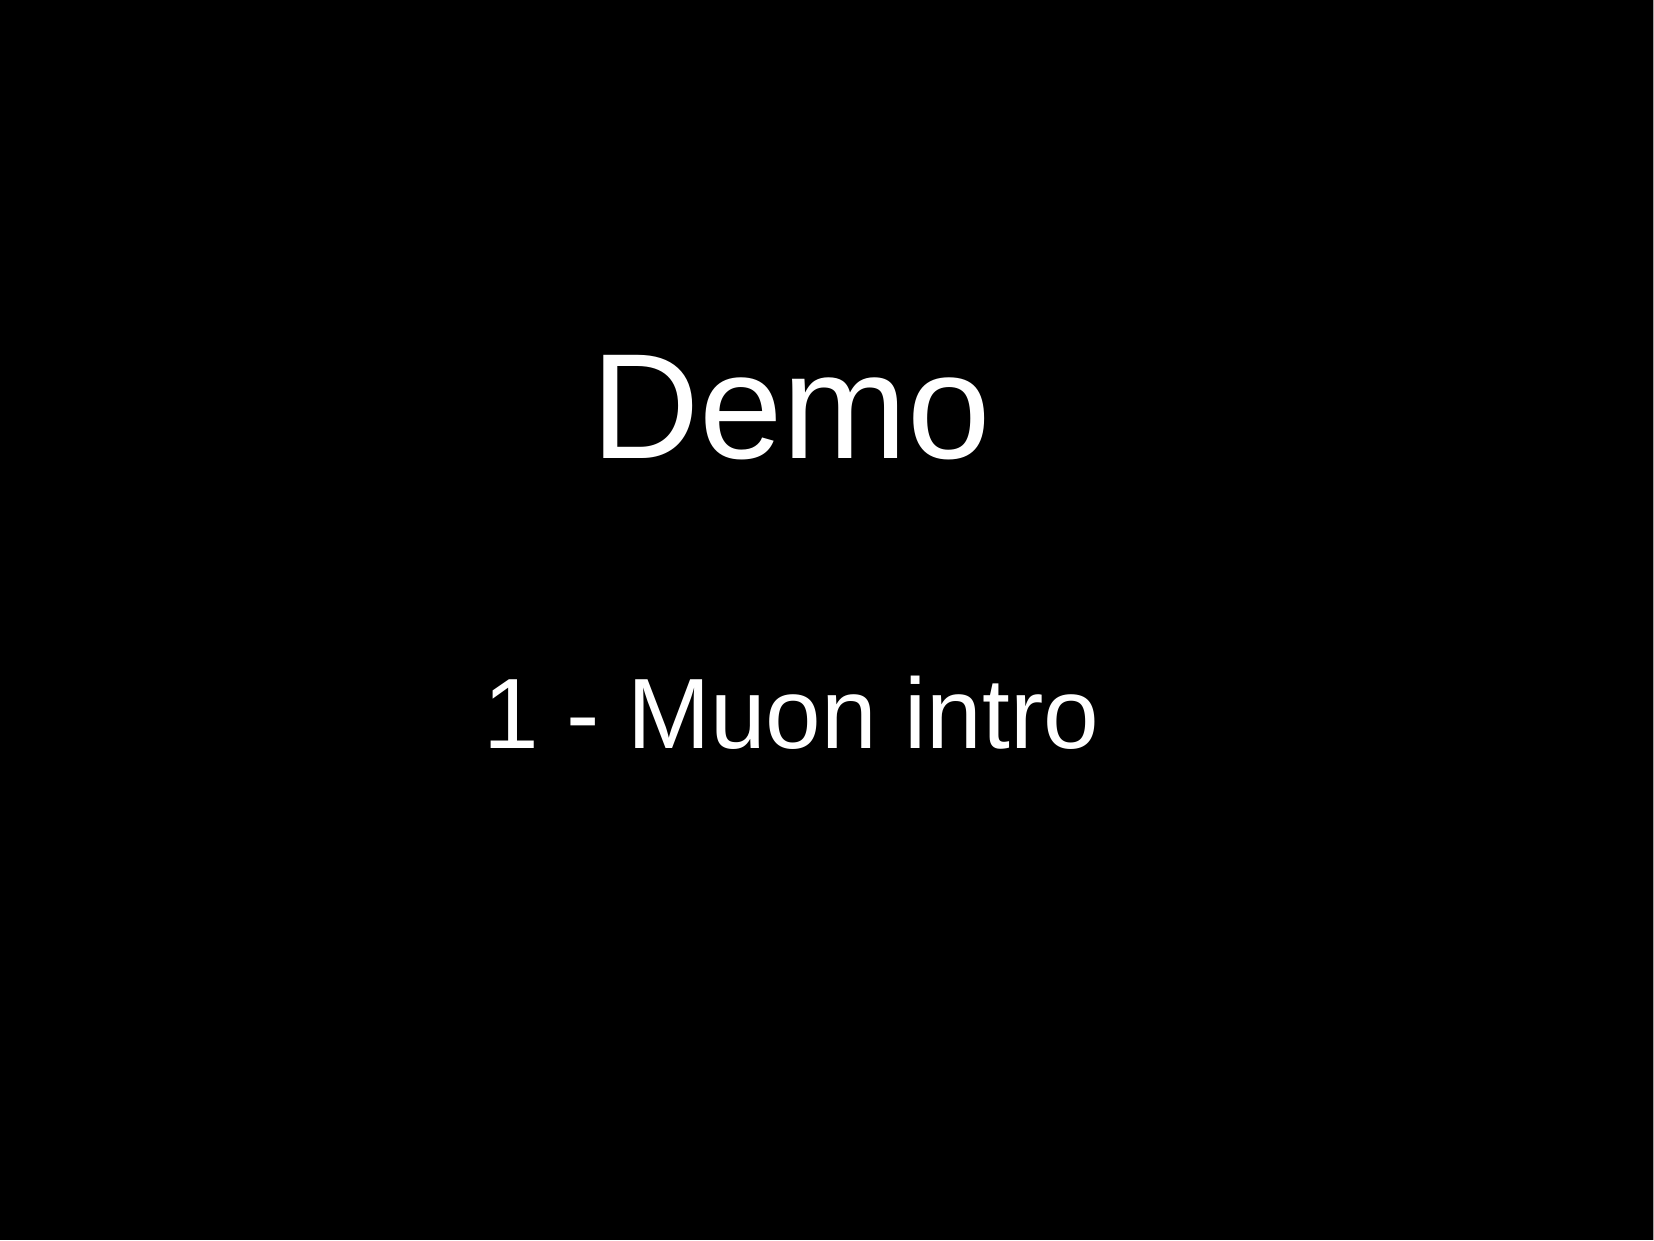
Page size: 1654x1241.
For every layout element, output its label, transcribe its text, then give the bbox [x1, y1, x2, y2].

title Demo 1 - Muon intro [47, 322, 1536, 770]
